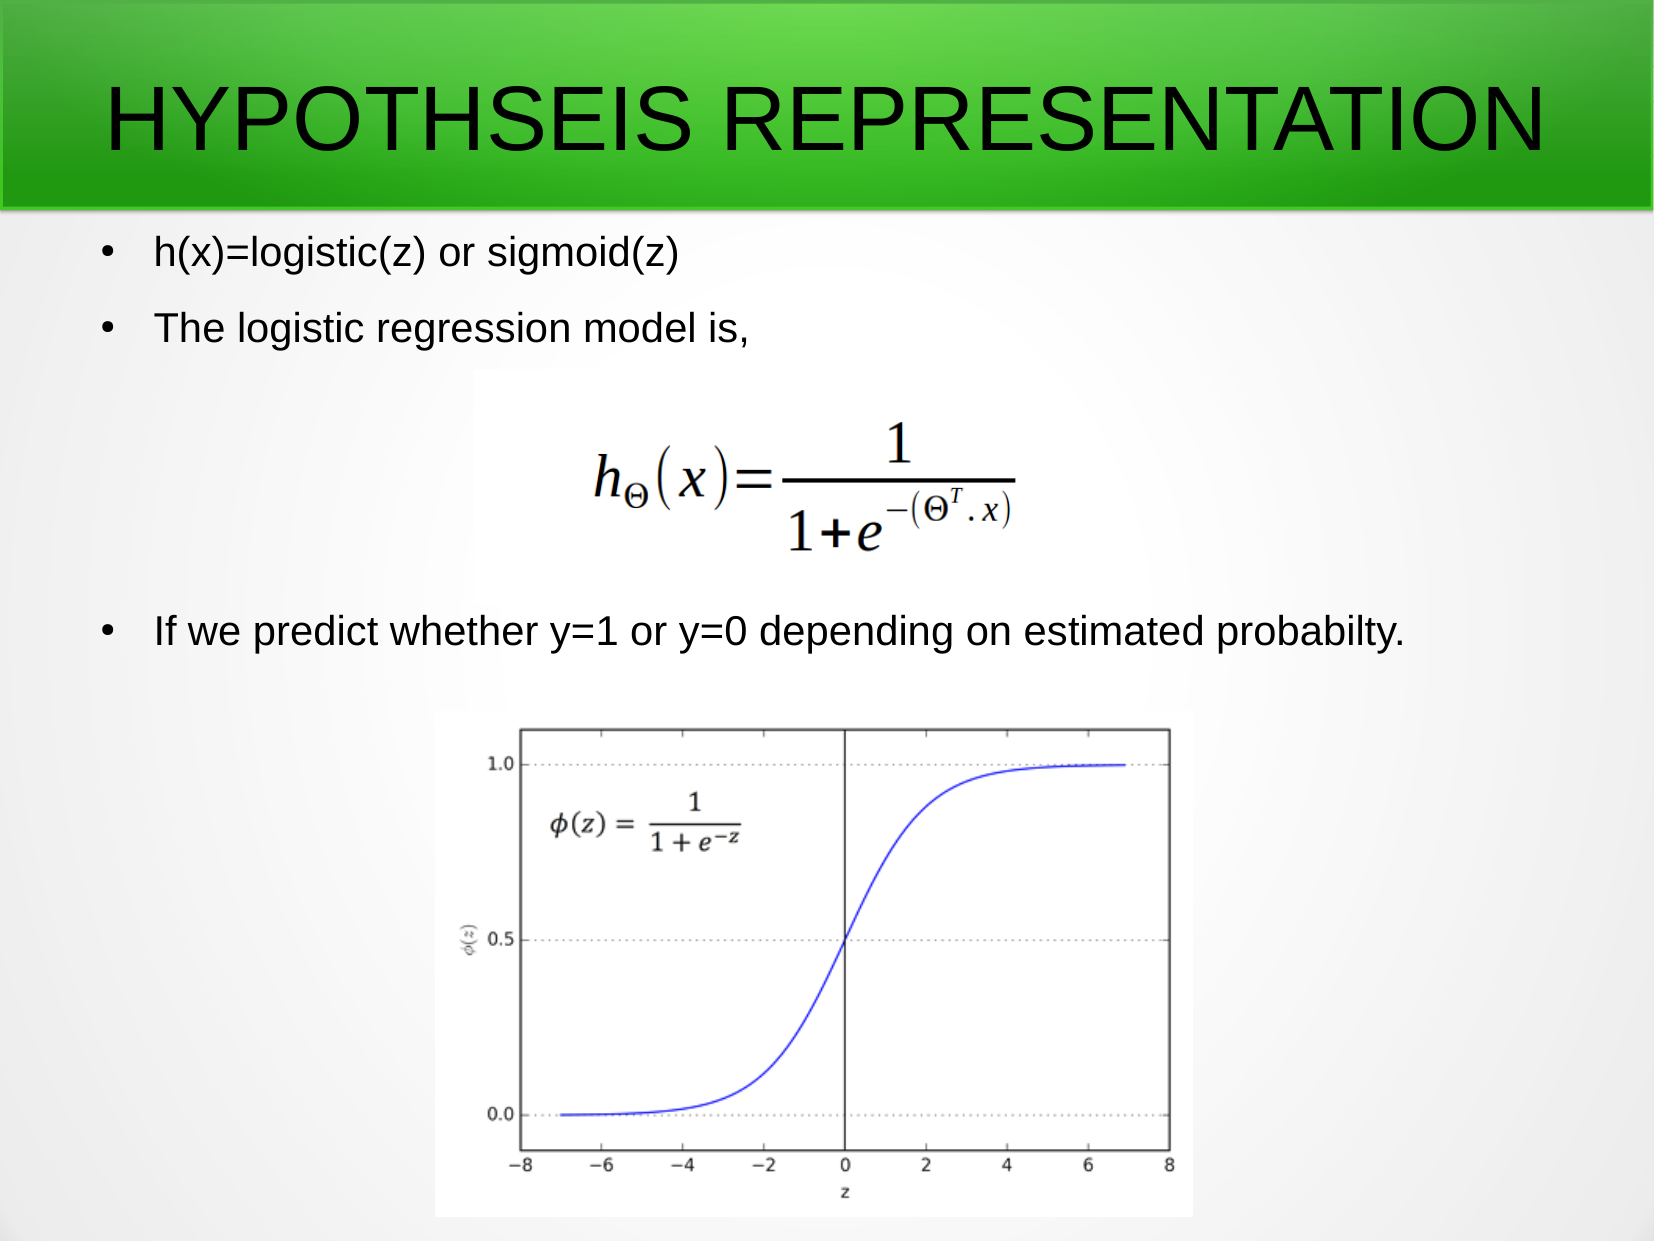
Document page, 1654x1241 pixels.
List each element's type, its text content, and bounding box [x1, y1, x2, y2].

picture [473, 369, 1044, 604]
picture [435, 711, 1193, 1217]
list h(x)=logistic(z) or sigmoid(z) The logistic regression model is, If we predict whether y=1 or y=0 depending on estimated probabilty. [82, 228, 1571, 1228]
title HYPOTHSEIS REPRESENTATION [82, 49, 1571, 188]
